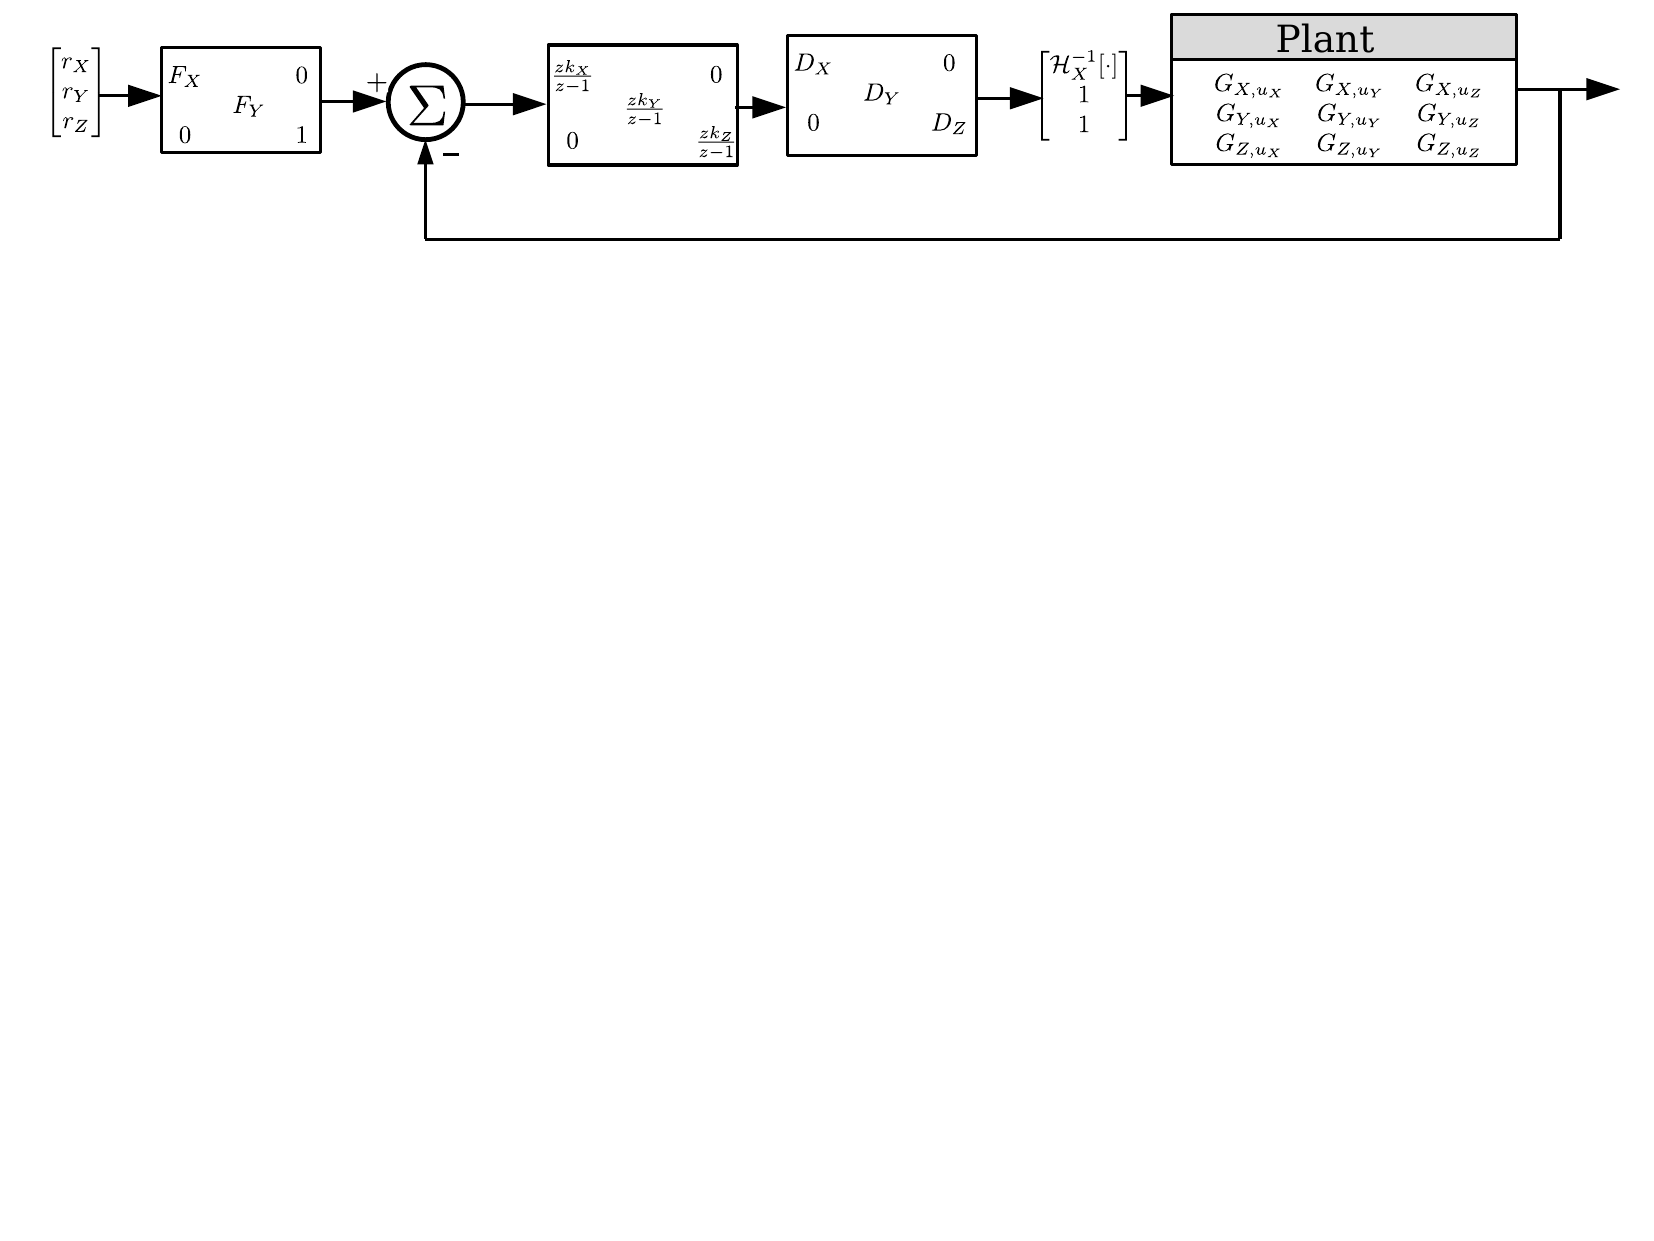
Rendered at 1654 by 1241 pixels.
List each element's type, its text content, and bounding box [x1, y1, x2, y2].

text_box [365, 64, 464, 140]
text_box [548, 45, 738, 166]
text_box [787, 0, 1136, 225]
text_box [442, 146, 459, 156]
text_box [44, 47, 108, 138]
text_box [161, 47, 321, 153]
text_box [1171, 14, 1517, 165]
text_box Plant [1260, 15, 1390, 68]
